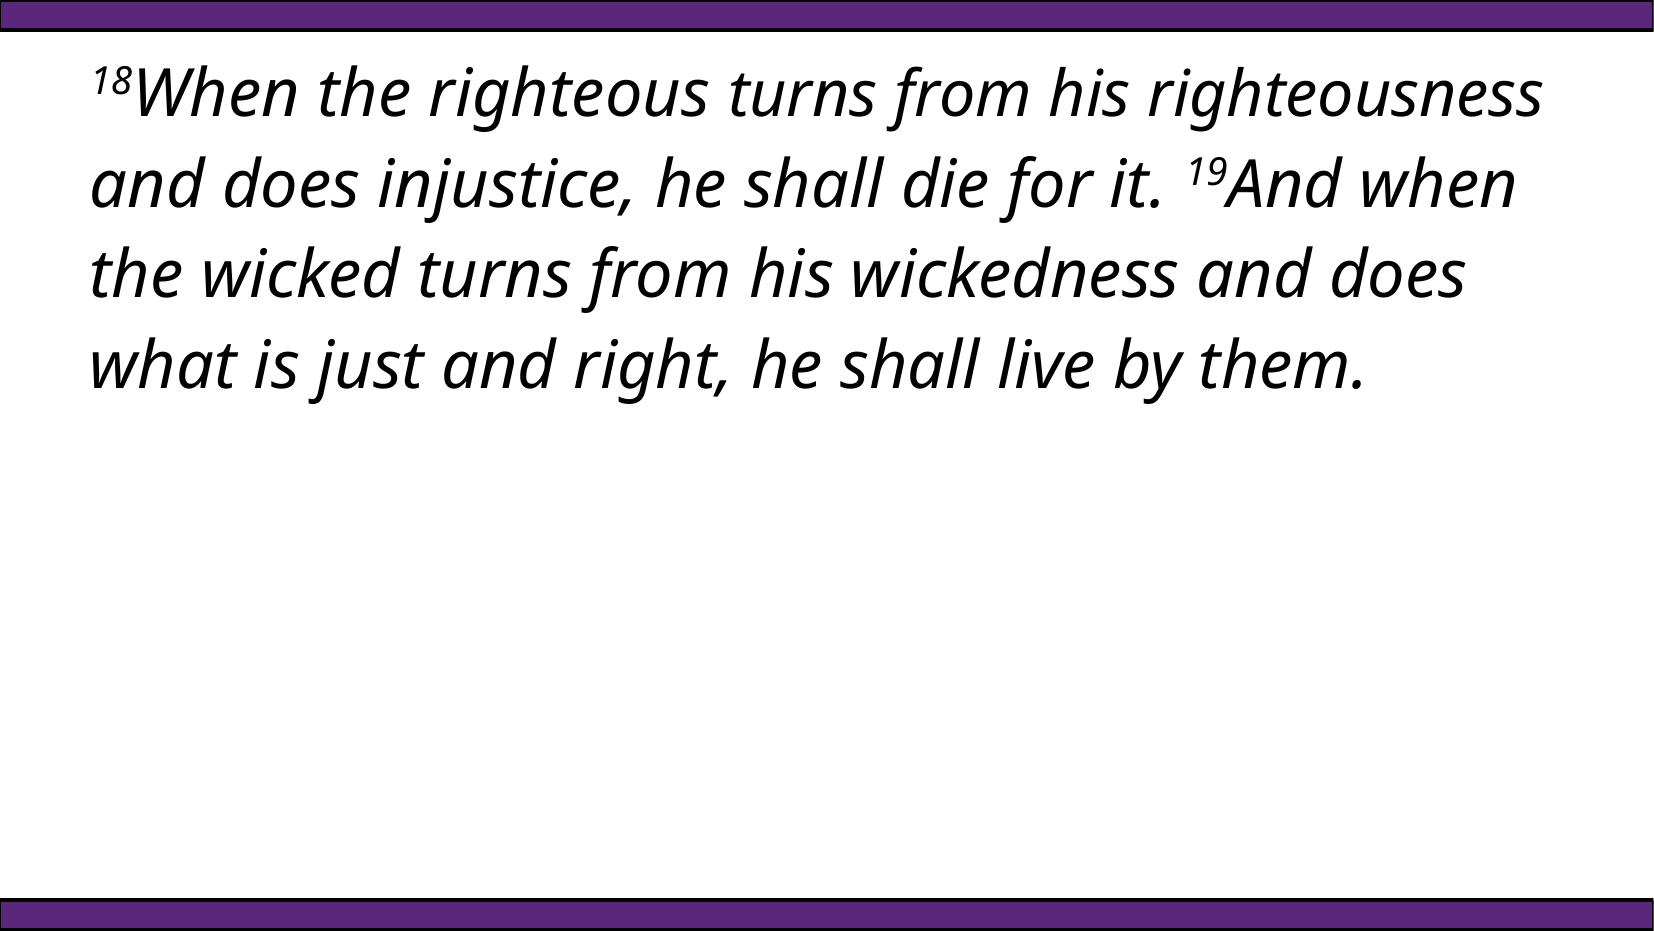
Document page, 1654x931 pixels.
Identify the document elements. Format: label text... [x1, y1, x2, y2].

text_box [0, 0, 1654, 31]
text_box 18When the righteous turns from his righteousness and does injustice, he shall die for it. 19And when the wicked turns from his wickedness and does what is just and right, he shall live by them. [75, 37, 1577, 408]
text_box [0, 900, 1654, 931]
picture [0, 31, 1654, 900]
